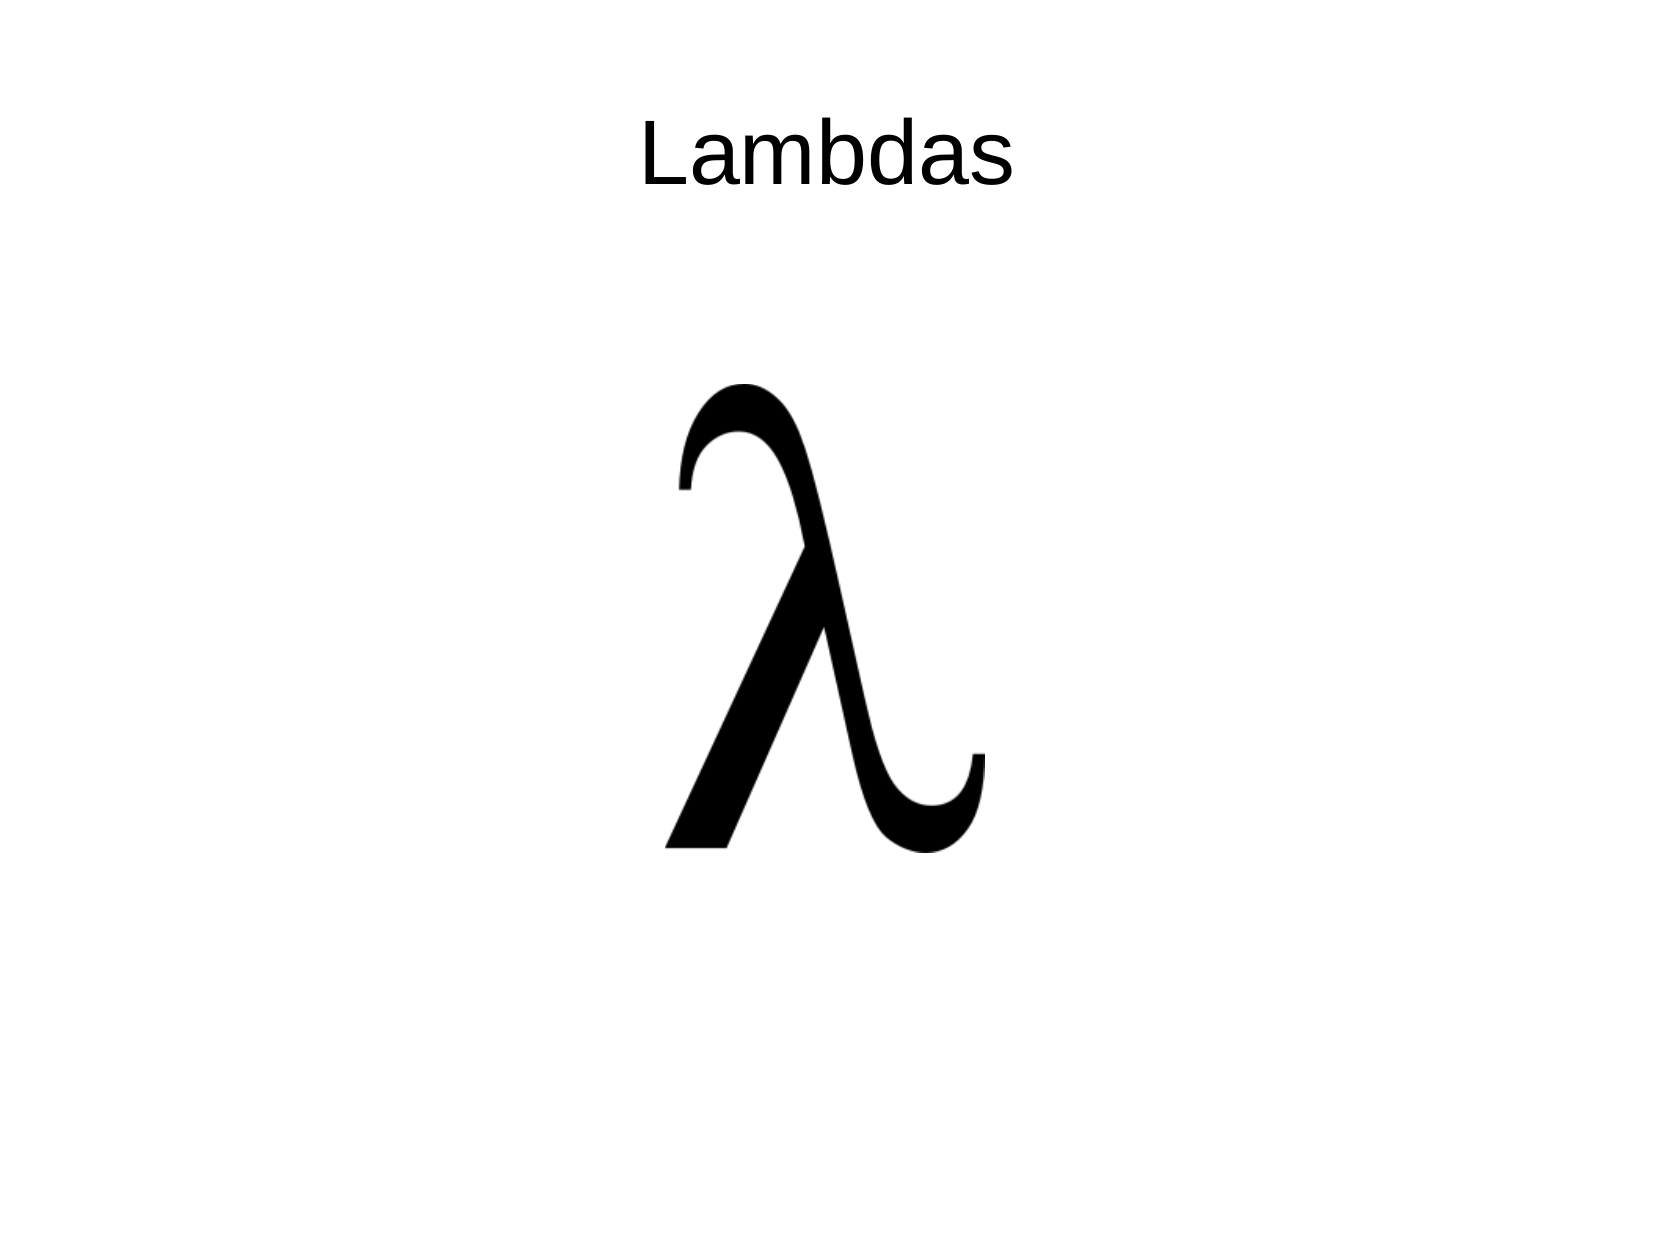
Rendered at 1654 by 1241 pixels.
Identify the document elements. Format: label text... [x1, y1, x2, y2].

title Lambdas [82, 56, 1571, 250]
picture [665, 384, 985, 854]
